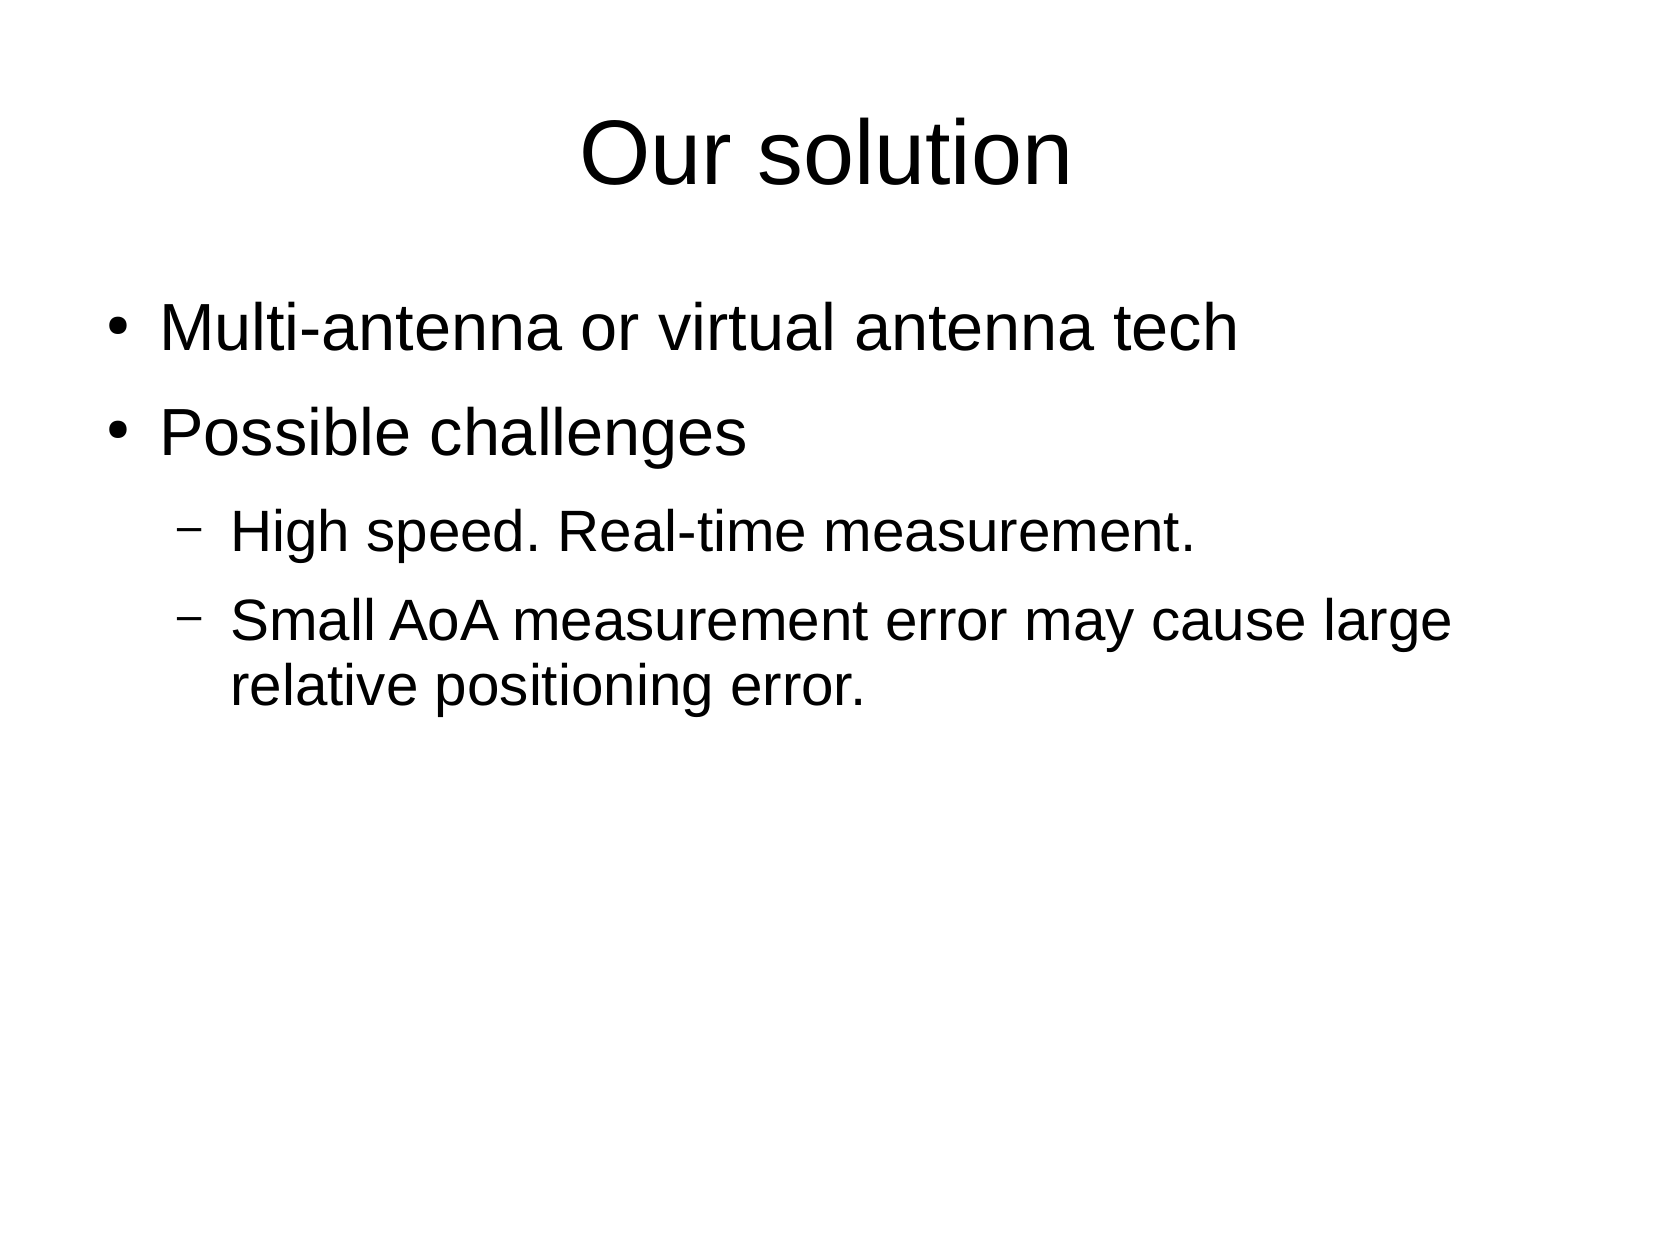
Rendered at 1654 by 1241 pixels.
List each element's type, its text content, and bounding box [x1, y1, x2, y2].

list Multi-antenna or virtual antenna tech Possible challenges High speed. Real-time measurement. Small AoA measurement error may cause large relative positioning error. [88, 290, 1577, 1010]
title Our solution [82, 49, 1571, 257]
